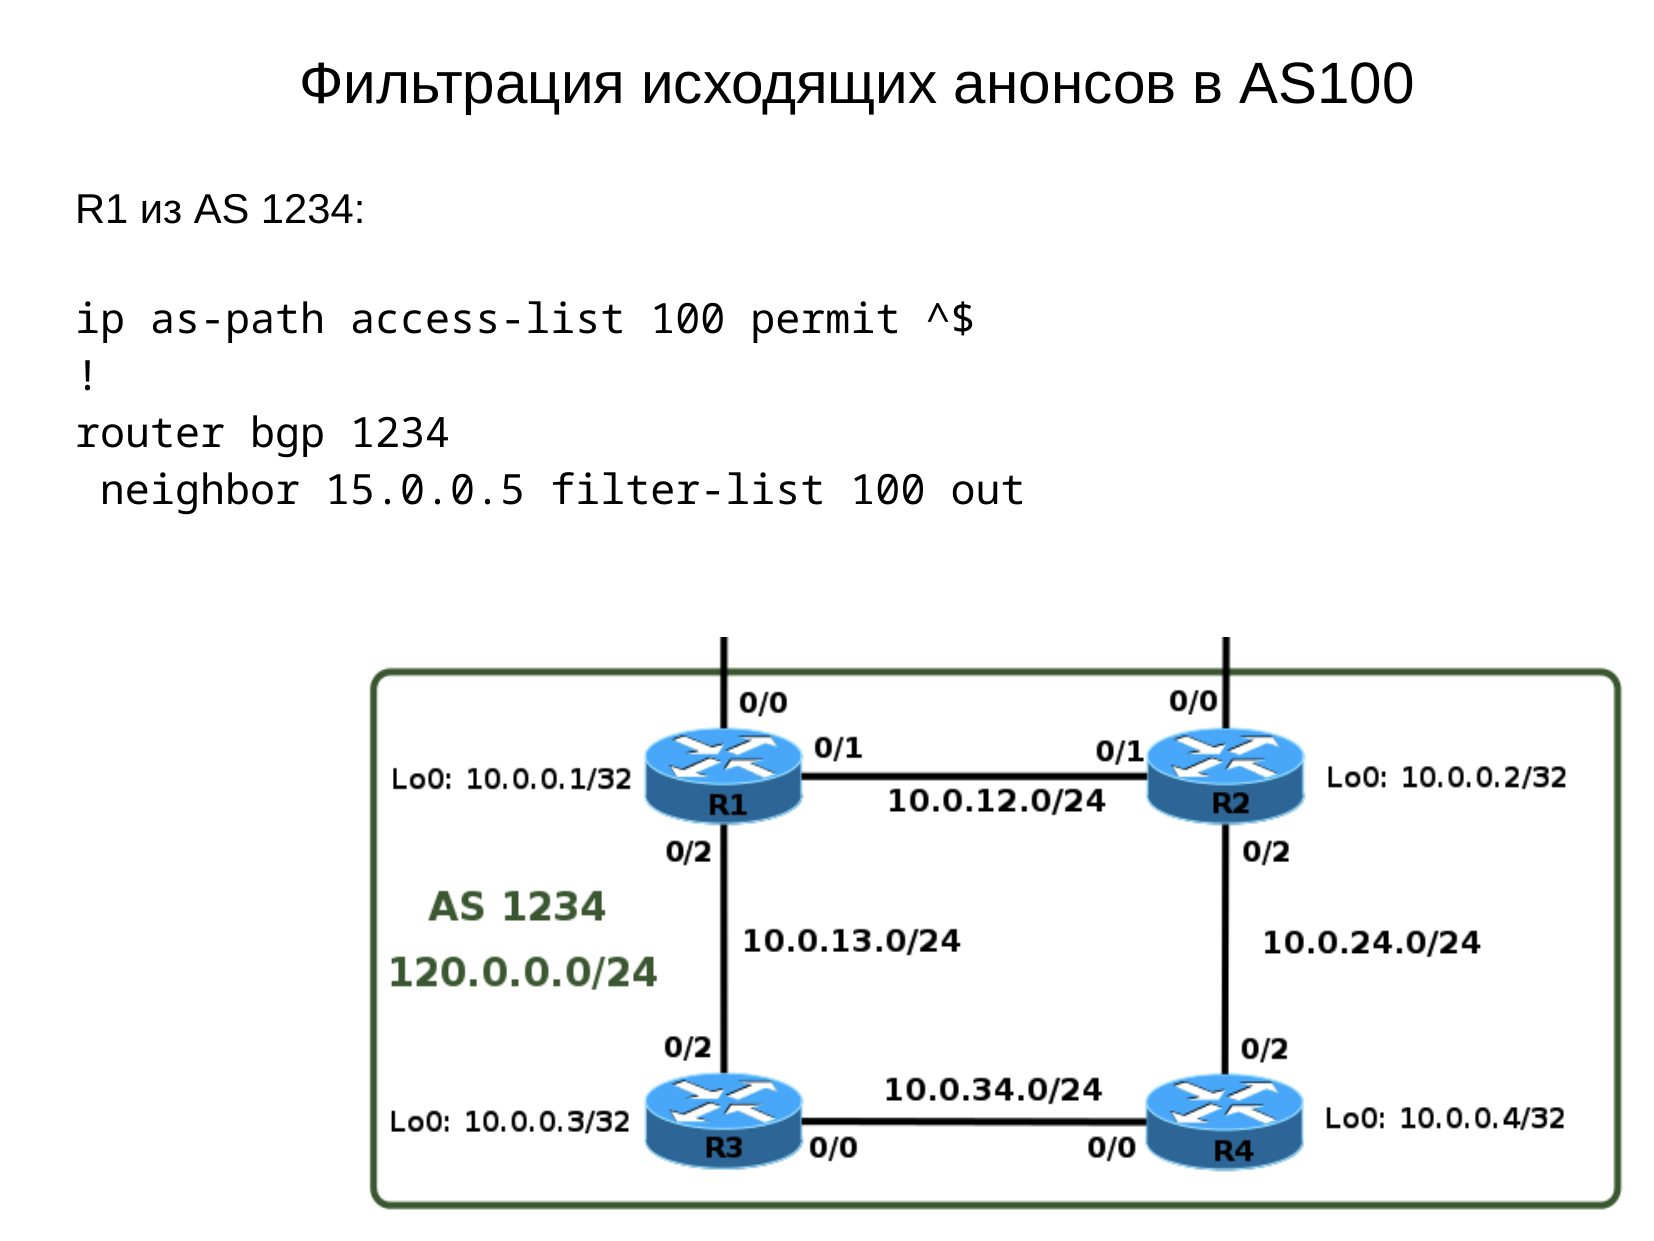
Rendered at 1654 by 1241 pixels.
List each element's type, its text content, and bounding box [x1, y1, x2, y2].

subtitle R1 из AS 1234: ip as-path access-list 100 permit ^$ ! router bgp 1234 neighbor 15.0.0.5 filter-list 100 out [75, 177, 1564, 526]
picture [337, 637, 1654, 1241]
title Фильтрация исходящих анонсов в AS100 [82, 0, 1613, 133]
